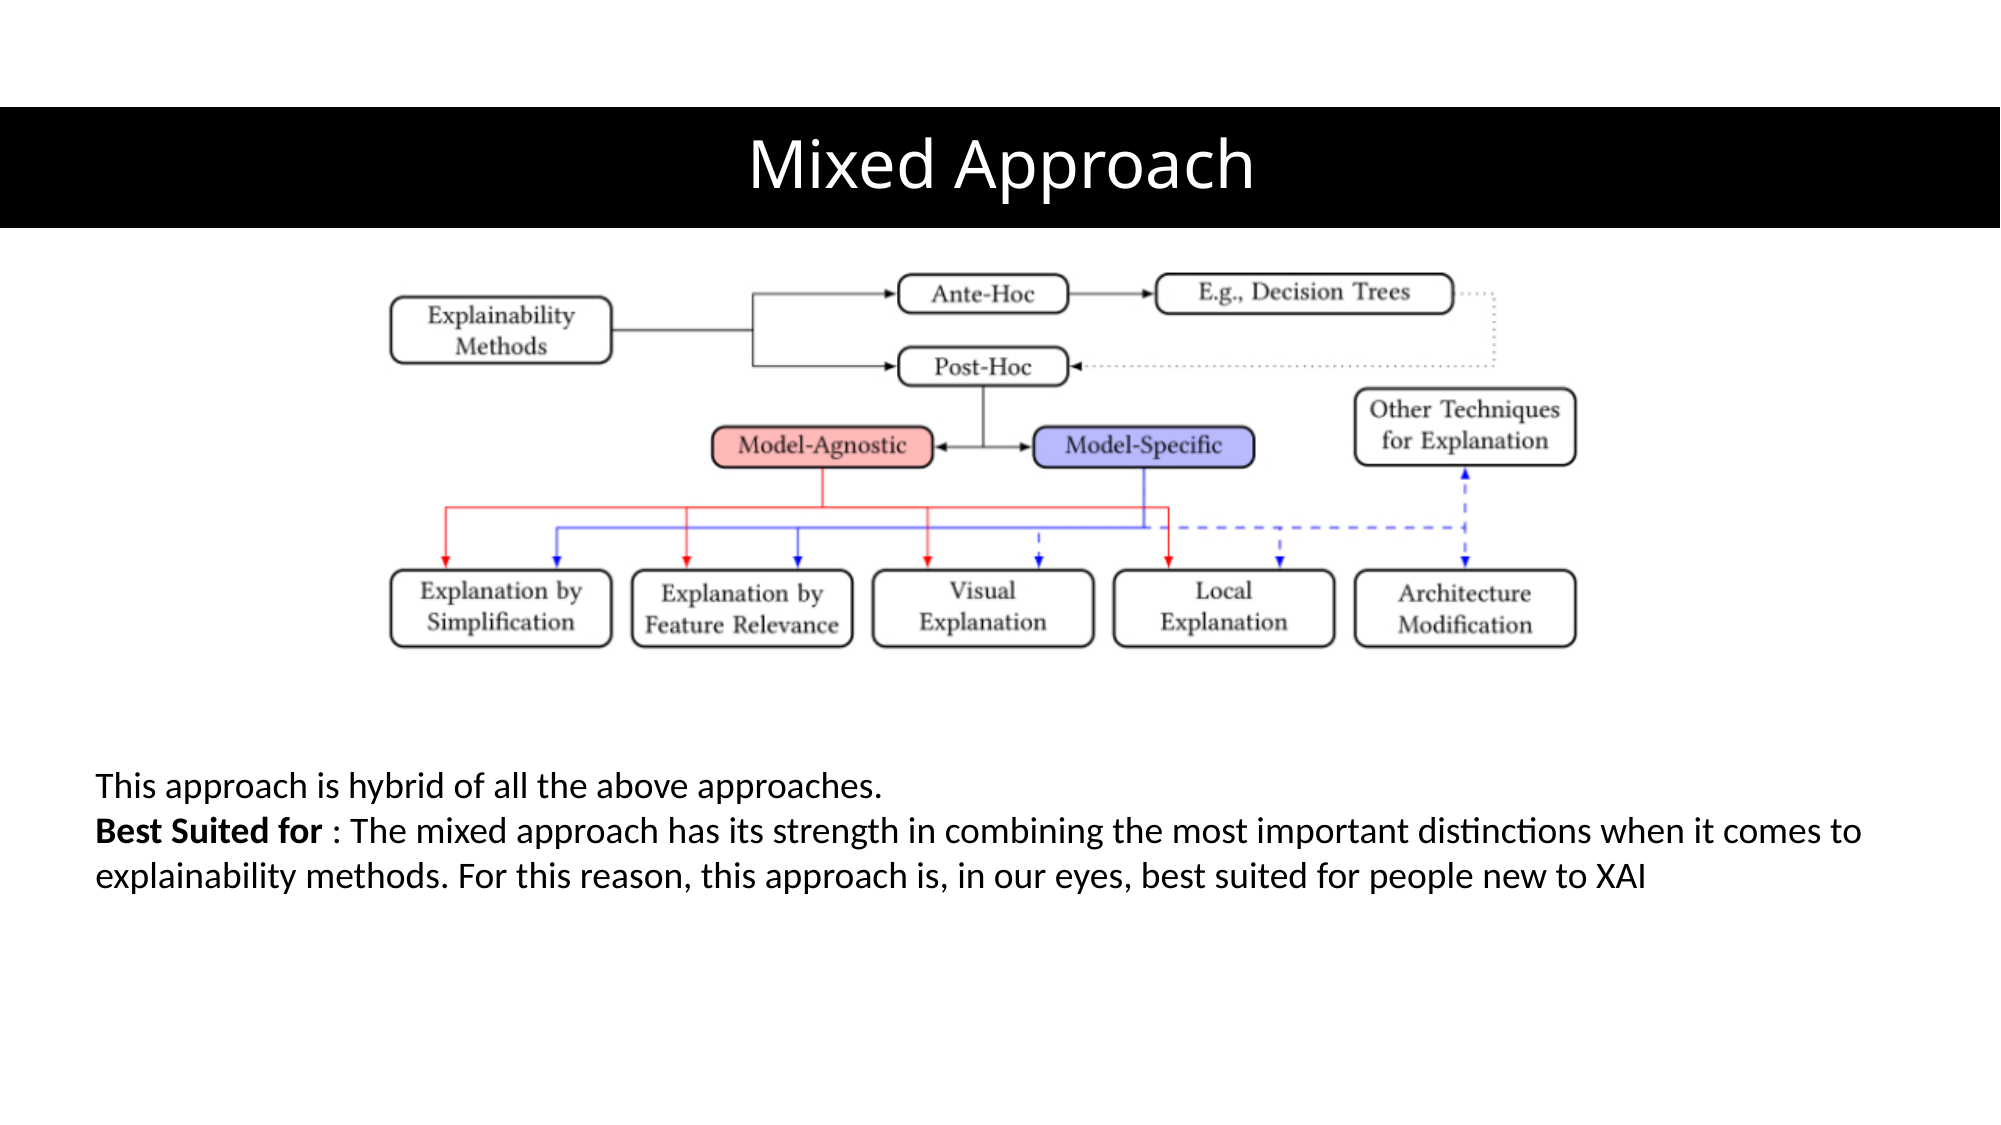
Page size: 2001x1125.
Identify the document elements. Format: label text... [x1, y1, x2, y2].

picture [333, 251, 1667, 657]
text_box [0, 107, 91, 228]
text_box This approach is hybrid of all the above approaches. Best Suited for : The mixed approach has its strength in combining the most important distinctions when it comes to explainability methods. For this reason, this approach is, in our eyes, best suited for people new to XAI [80, 754, 1920, 906]
title Mixed Approach [91, 105, 1931, 228]
text_box [1931, 107, 2000, 228]
